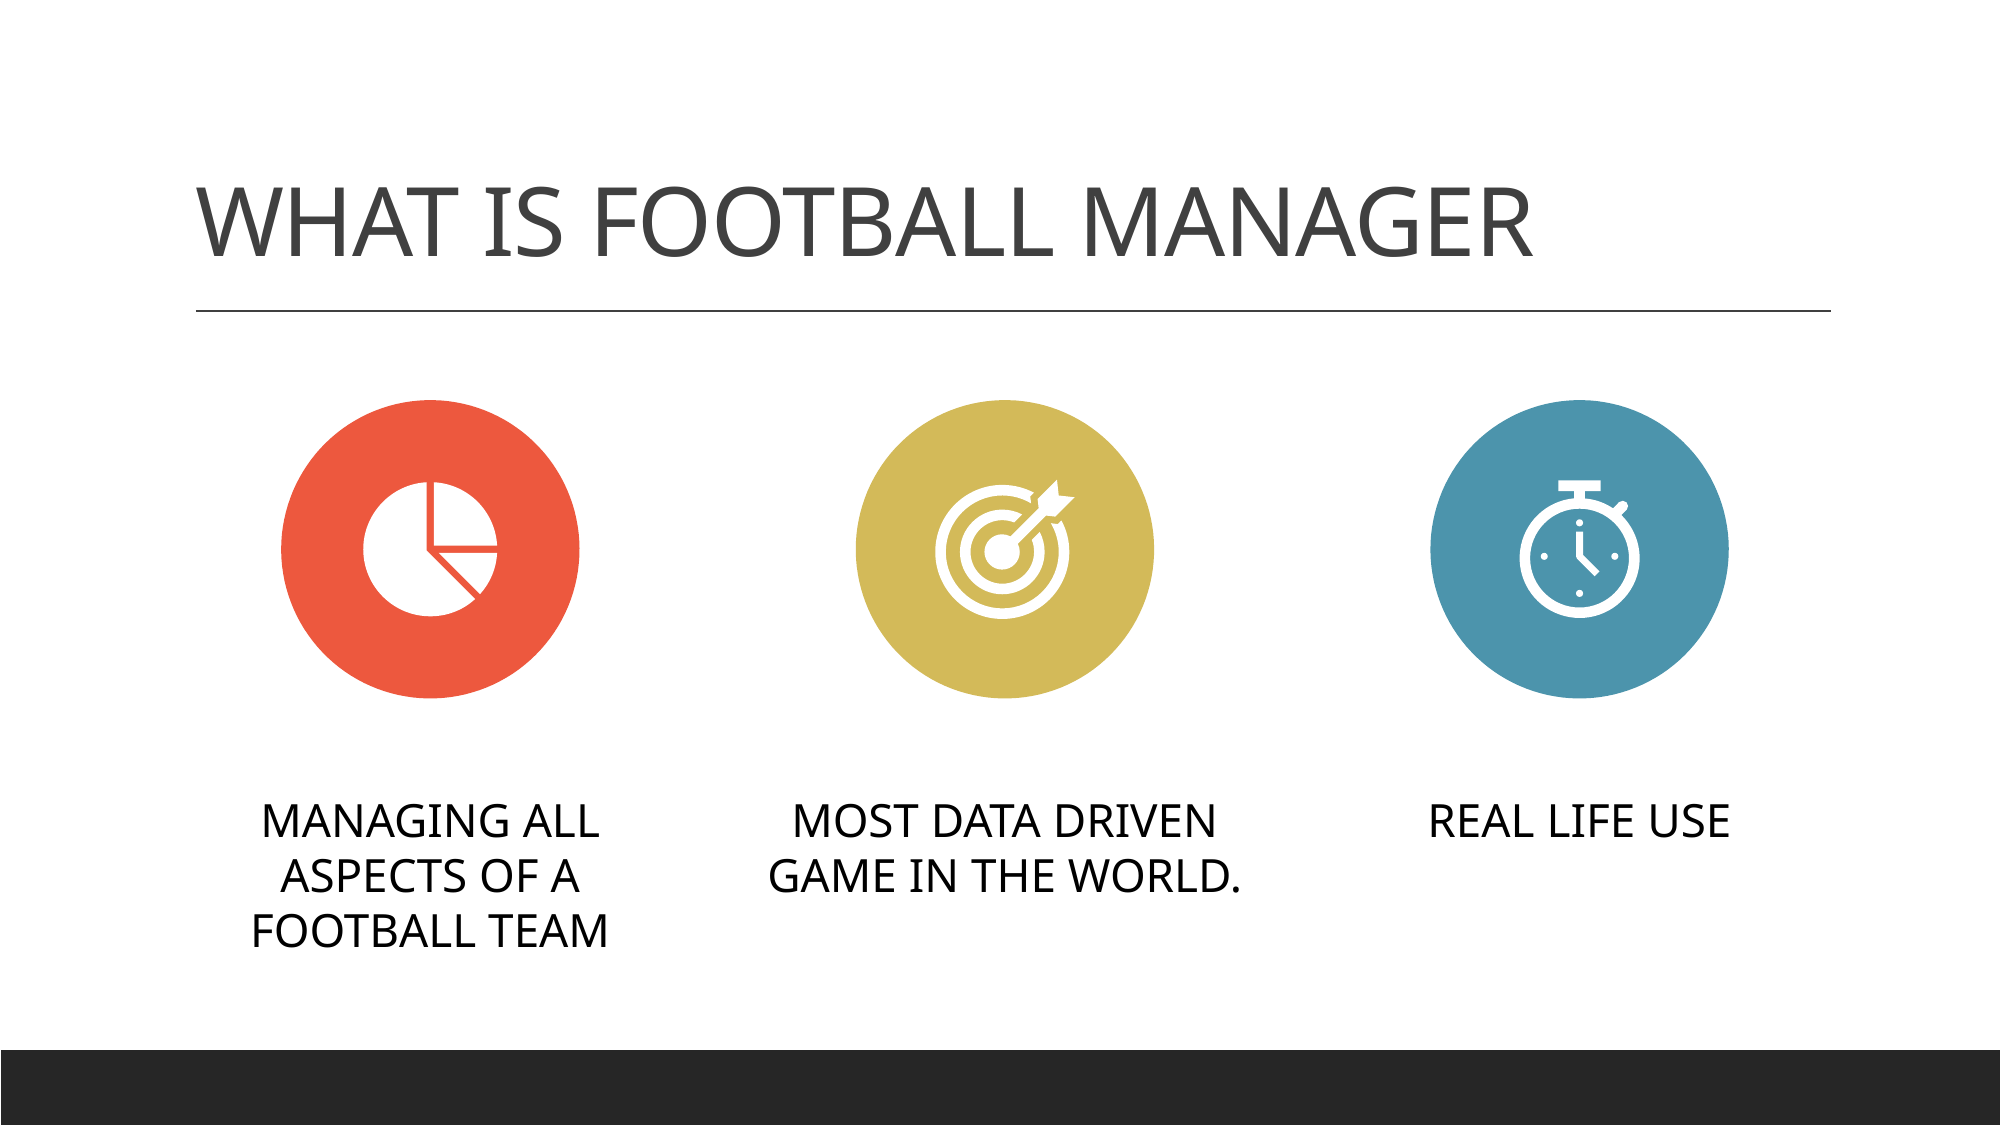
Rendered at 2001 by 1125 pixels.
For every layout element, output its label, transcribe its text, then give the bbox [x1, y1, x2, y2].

text_box REAL LIFE USE [1335, 791, 1825, 910]
text_box [855, 400, 1155, 699]
text_box [281, 400, 580, 699]
text_box MOST DATA DRIVEN GAME IN THE WORLD. [760, 791, 1250, 910]
text_box [1430, 400, 1729, 699]
title WHAT IS FOOTBALL MANAGER [180, 47, 1831, 286]
text_box MANAGING ALL ASPECTS OF A FOOTBALL TEAM [185, 791, 675, 910]
